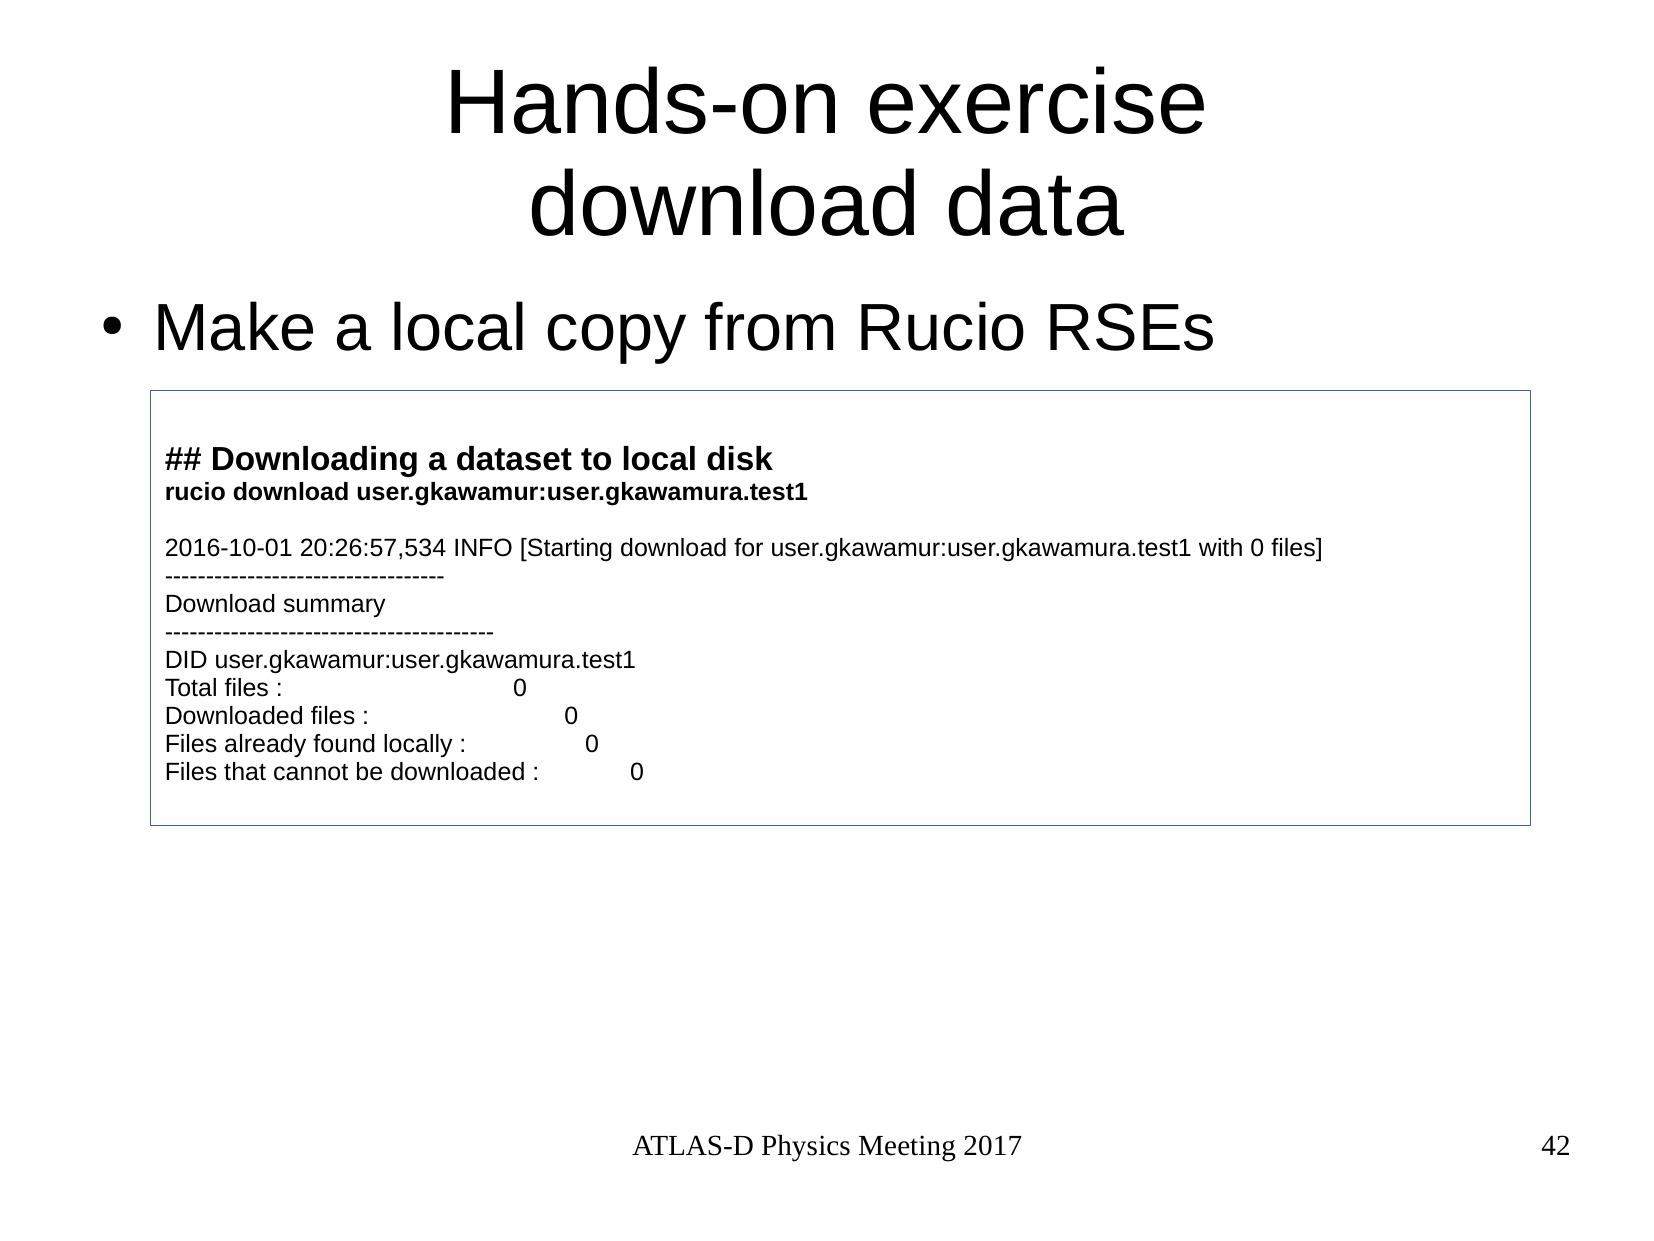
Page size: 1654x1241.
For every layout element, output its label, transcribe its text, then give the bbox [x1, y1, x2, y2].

list Make a local copy from Rucio RSEs [82, 290, 1571, 1010]
title Hands-on exercise download data [82, 49, 1571, 257]
text_box ## Downloading a dataset to local disk rucio download user.gkawamur:user.gkawamura.test1 2016-10-01 20:26:57,534 INFO [Starting download for user.gkawamur:user.gkawamura.test1 with 0 files] ---------------------------------- Download summary ---------------------------------------- DID user.gkawamur:user.gkawamura.test1 Total files : 0 Downloaded files : 0 Files already found locally : 0 Files that cannot be downloaded : 0 [150, 390, 1531, 826]
